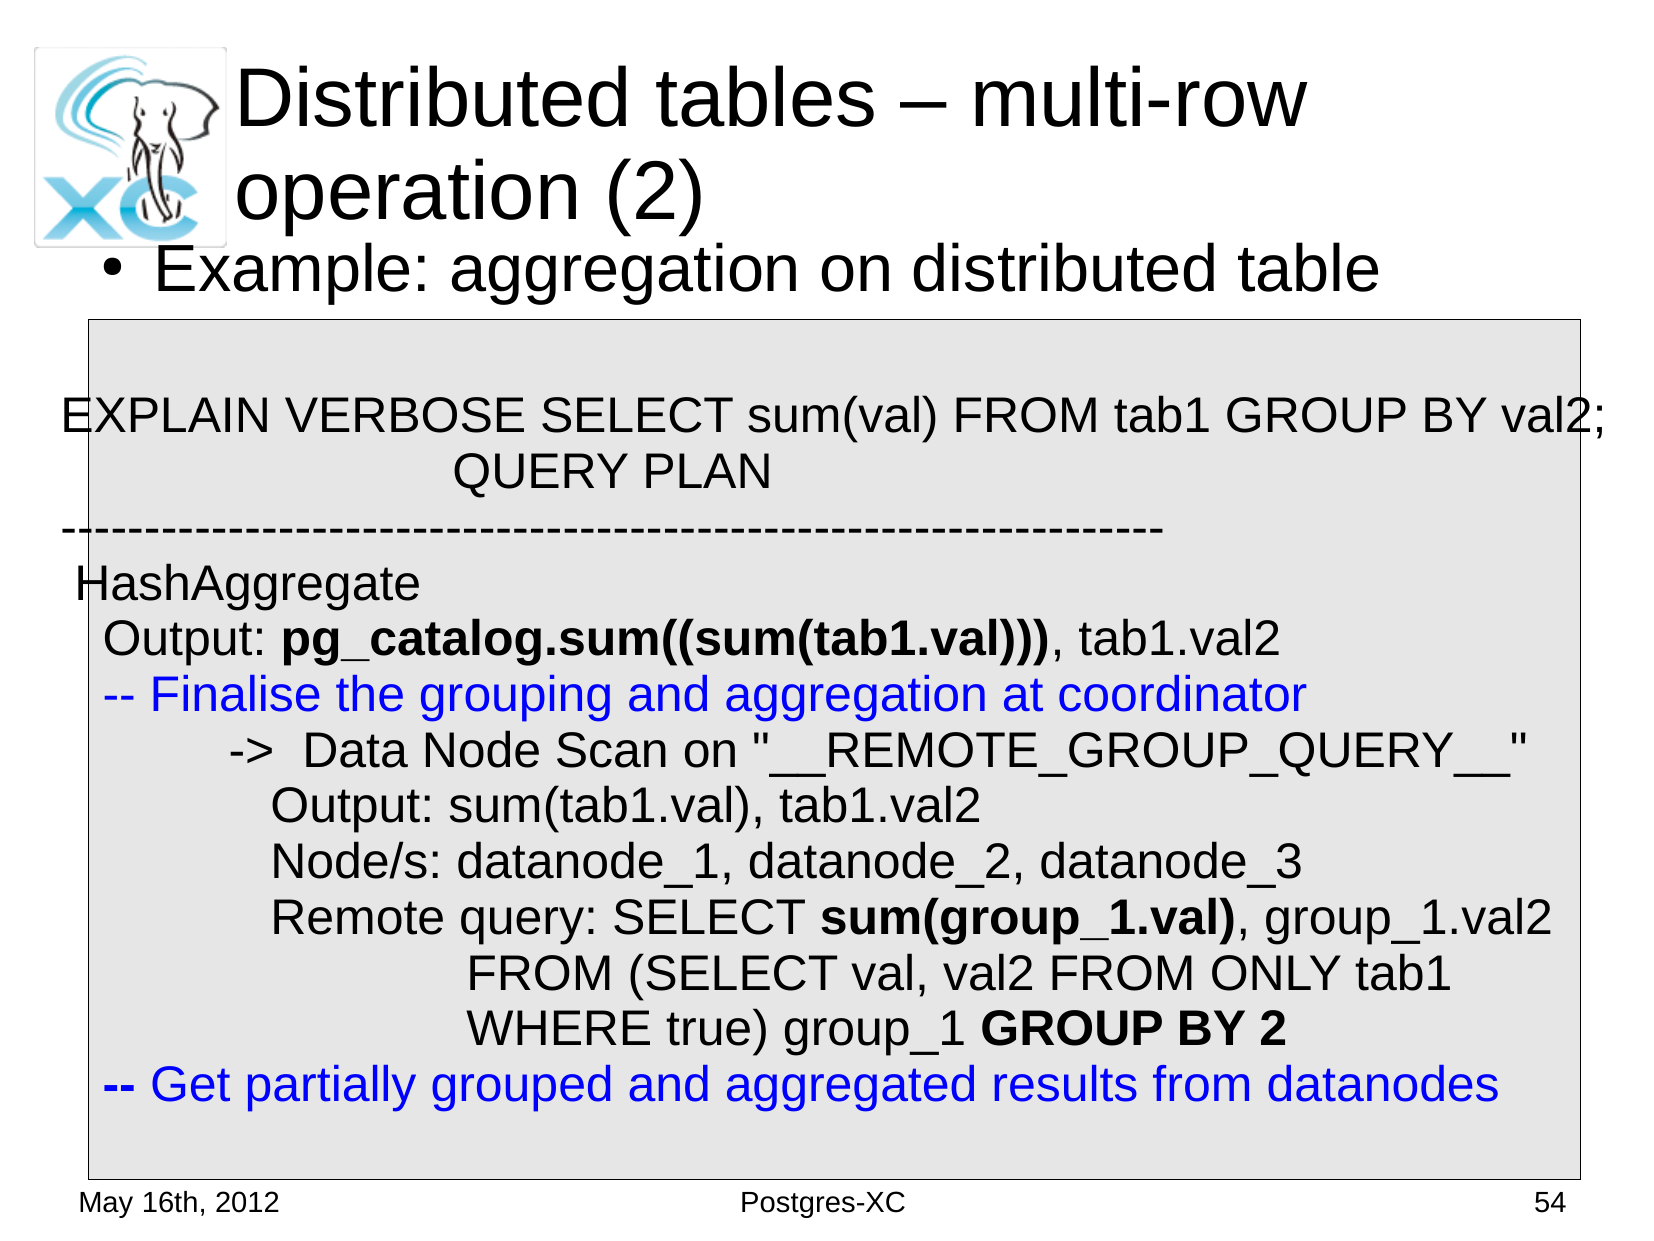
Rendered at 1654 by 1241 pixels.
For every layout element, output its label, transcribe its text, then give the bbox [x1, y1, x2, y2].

title Distributed tables – multi-row operation (2) [234, 48, 1599, 241]
text_box EXPLAIN VERBOSE SELECT sum(val) FROM tab1 GROUP BY val2; QUERY PLAN ------------------------------------------------------------------ HashAggregate Output: pg_catalog.sum((sum(tab1.val))), tab1.val2 -- Finalise the grouping and aggregation at coordinator -> Data Node Scan on "__REMOTE_GROUP_QUERY__" Output: sum(tab1.val), tab1.val2 Node/s: datanode_1, datanode_2, datanode_3 Remote query: SELECT sum(group_1.val), group_1.val2 FROM (SELECT val, val2 FROM ONLY tab1 WHERE true) group_1 GROUP BY 2 -- Get partially grouped and aggregated results from datanodes [88, 319, 1581, 1180]
picture [34, 47, 227, 248]
list Example: aggregation on distributed table [82, 231, 1571, 323]
